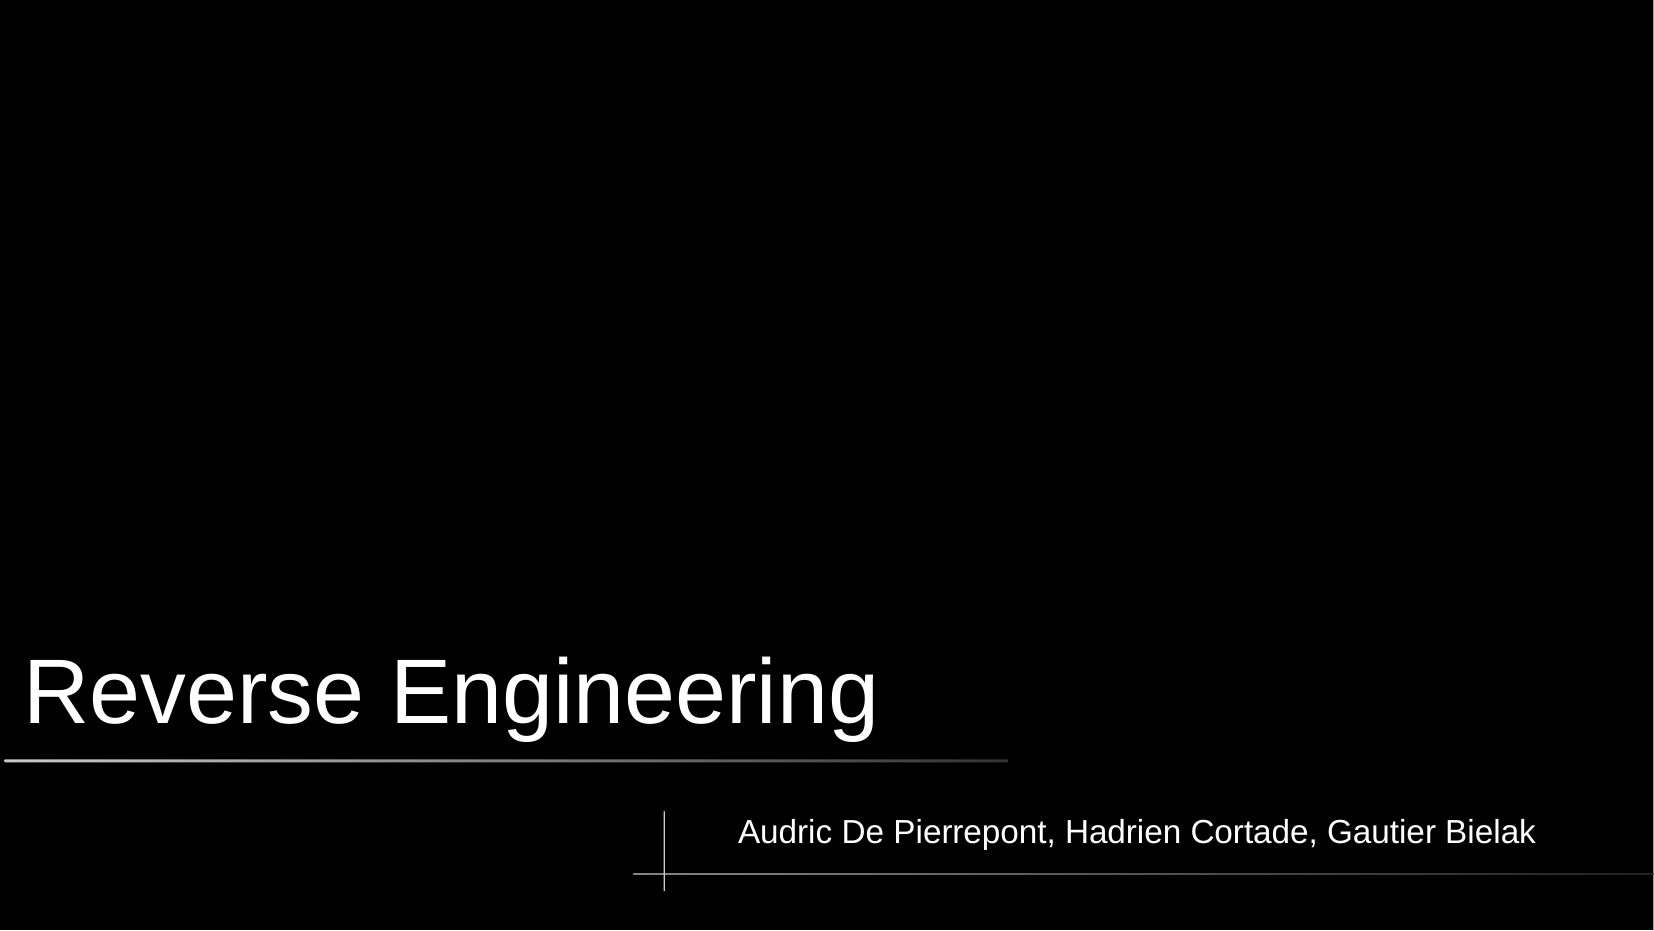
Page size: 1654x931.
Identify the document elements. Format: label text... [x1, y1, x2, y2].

title Reverse Engineering [23, 637, 1501, 746]
title Audric De Pierrepont, Hadrien Cortade, Gautier Bielak [738, 777, 1625, 886]
